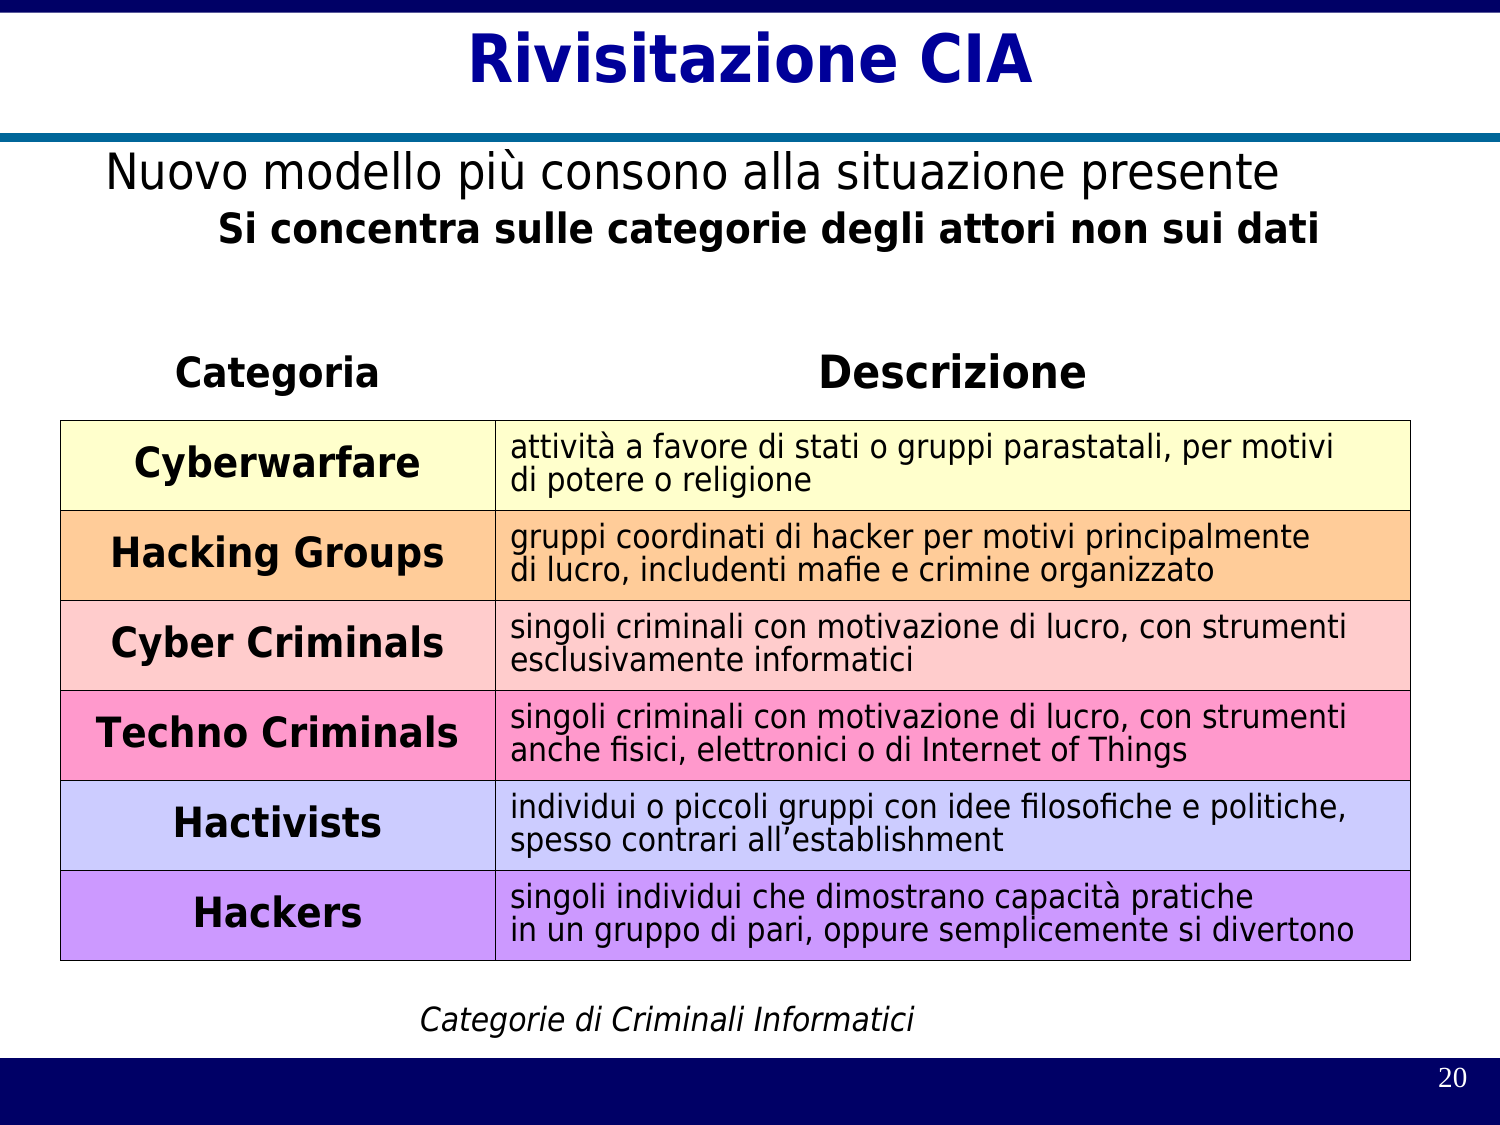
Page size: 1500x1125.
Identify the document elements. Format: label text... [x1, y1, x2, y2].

text_box Descrizione [495, 329, 1411, 421]
text_box Hactivists [60, 780, 495, 871]
text_box singoli criminali con motivazione di lucro, con strumenti anche fisici, elettronici o di Internet of Things [495, 690, 1411, 780]
text_box Techno Criminals [60, 691, 495, 780]
text_box Cyberwarfare [60, 421, 495, 511]
text_box Cyber Criminals [60, 601, 495, 691]
text_box individui o piccoli gruppi con idee filosofiche e politiche, spesso contrari all’establishment [495, 780, 1411, 870]
text_box attività a favore di stati o gruppi parastatali, per motivi di potere o religione [495, 421, 1411, 510]
text_box singoli individui che dimostrano capacità pratiche in un gruppo di pari, oppure semplicemente si divertono [495, 870, 1411, 961]
text_box Categoria [60, 329, 495, 421]
text_box Categorie di Criminali Informatici [420, 1005, 916, 1044]
text_box Hackers [60, 871, 495, 961]
text_box gruppi coordinati di hacker per motivi principalmente di lucro, includenti mafie e crimine organizzato [495, 510, 1411, 600]
text_box singoli criminali con motivazione di lucro, con strumenti esclusivamente informatici [495, 600, 1411, 690]
list Nuovo modello più consono alla situazione presente Si concentra sulle categorie degli attori non sui dati [30, 149, 1471, 480]
title Rivisitazione CIA [30, 0, 1471, 126]
text_box Hacking Groups [60, 511, 495, 601]
